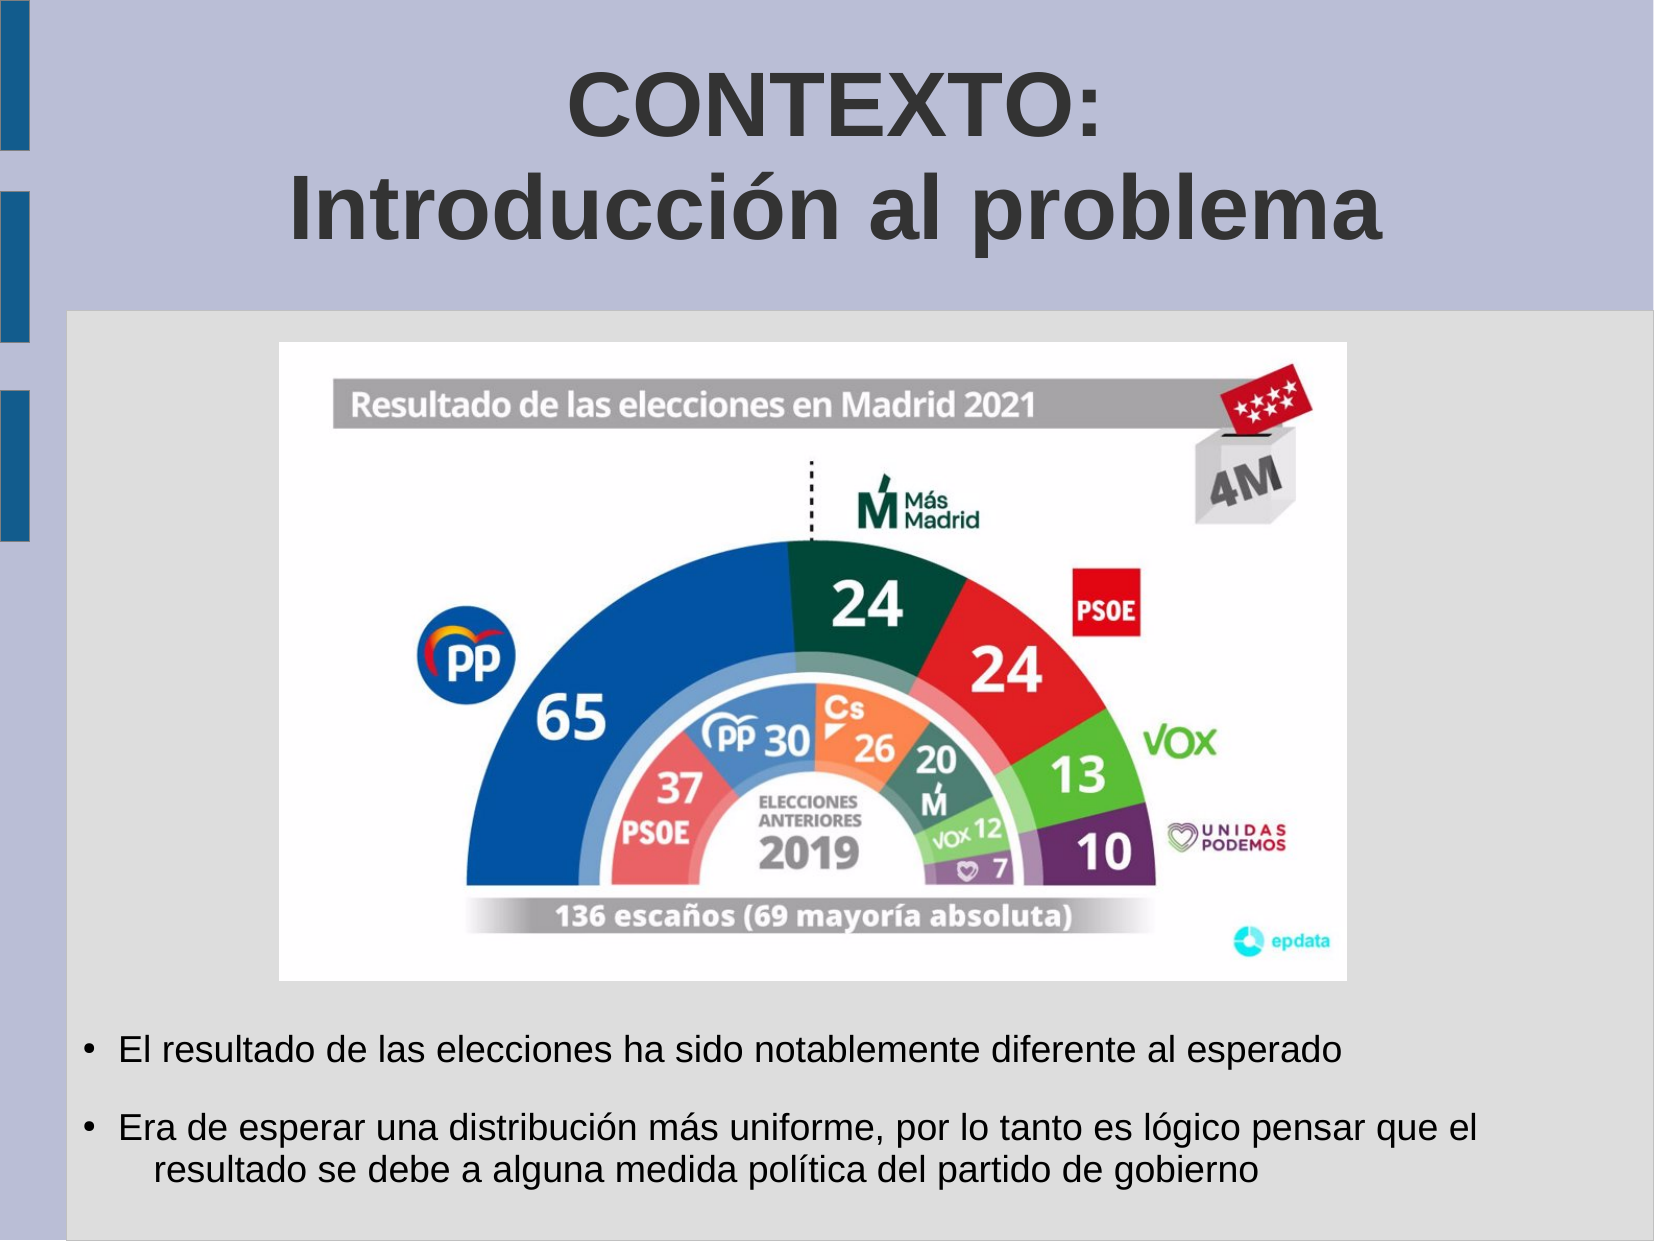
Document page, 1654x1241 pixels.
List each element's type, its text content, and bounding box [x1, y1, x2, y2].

picture [279, 342, 1347, 981]
title CONTEXTO: Introducción al problema [129, 52, 1542, 260]
subtitle El resultado de las elecciones ha sido notablemente diferente al esperado Era de esperar una distribución más uniforme, por lo tanto es lógico pensar que el resultado se debe a alguna medida política del partido de gobierno [82, 951, 1642, 1192]
